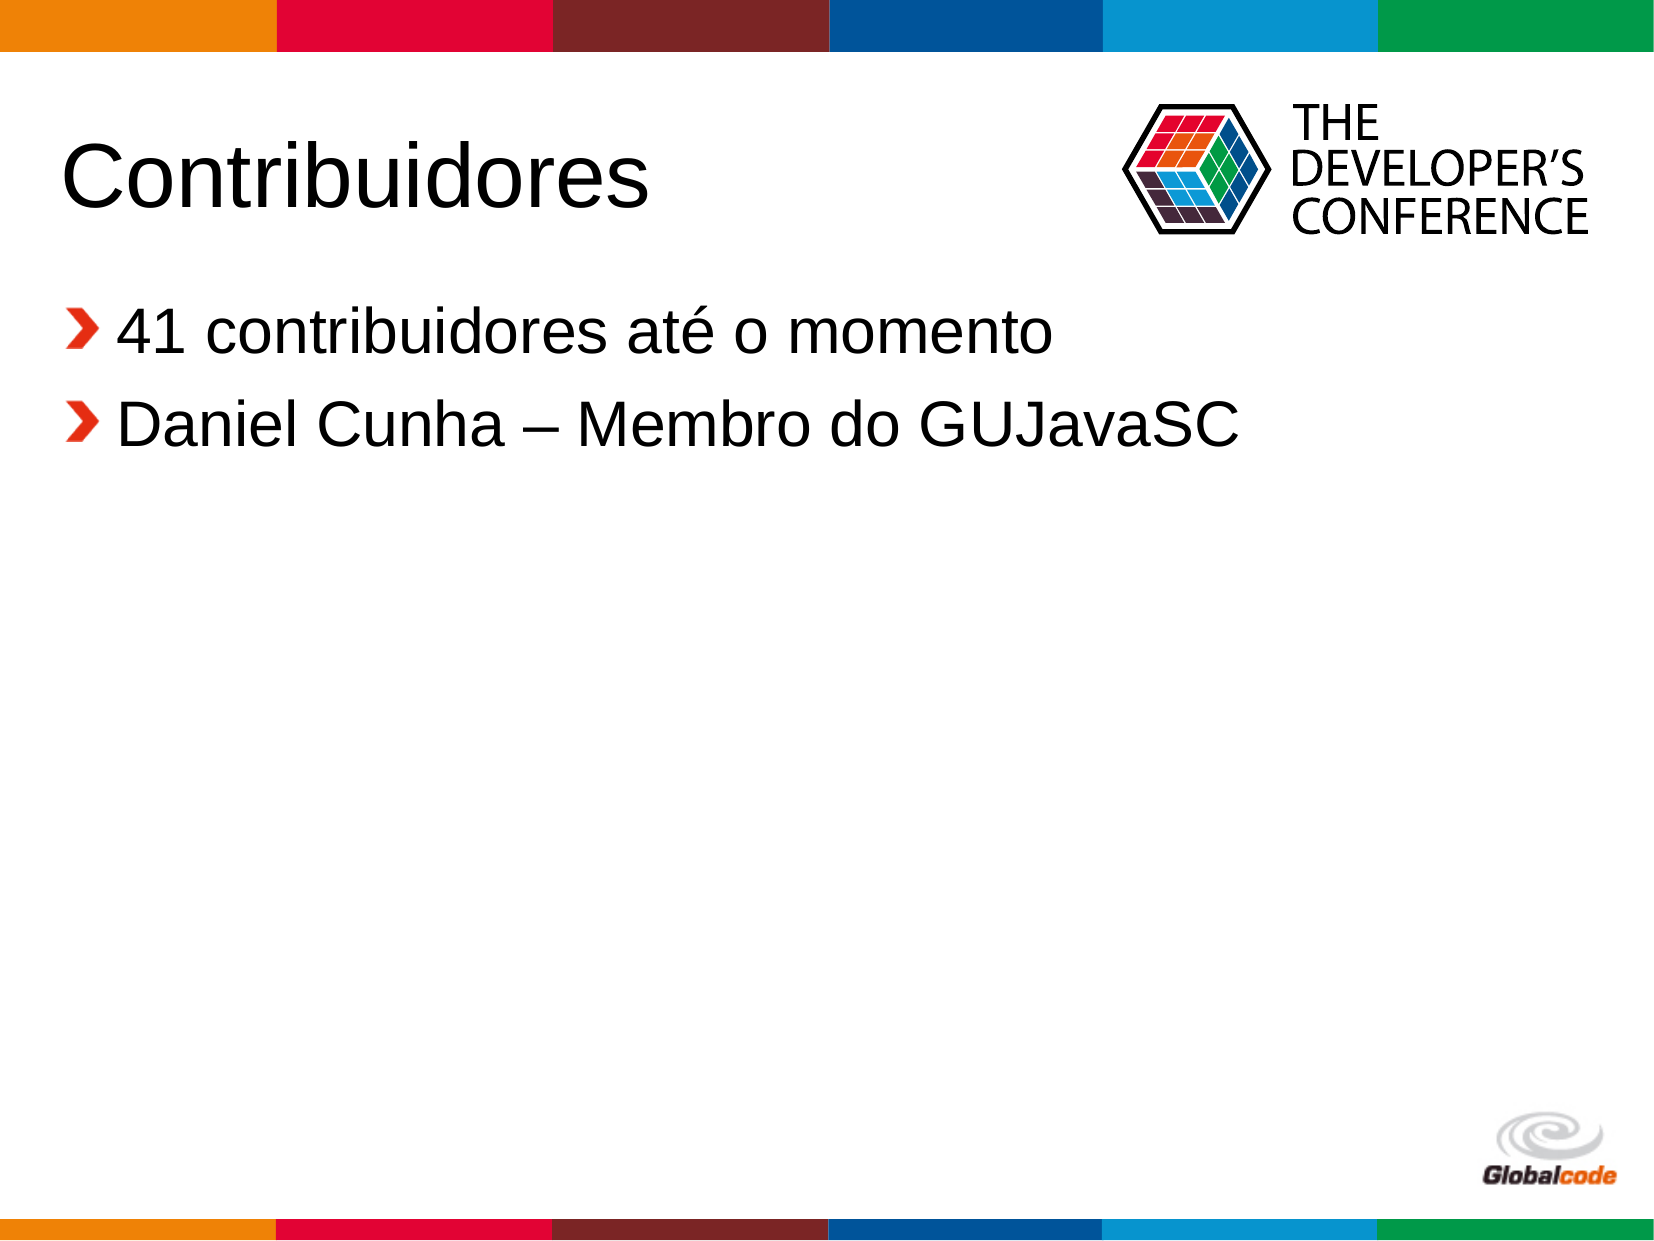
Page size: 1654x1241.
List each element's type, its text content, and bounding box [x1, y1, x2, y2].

picture [1464, 1062, 1638, 1219]
title Contribuidores [45, 87, 1075, 256]
list 41 contribuidores até o momento Daniel Cunha – Membro do GUJavaSC [45, 281, 1609, 1118]
